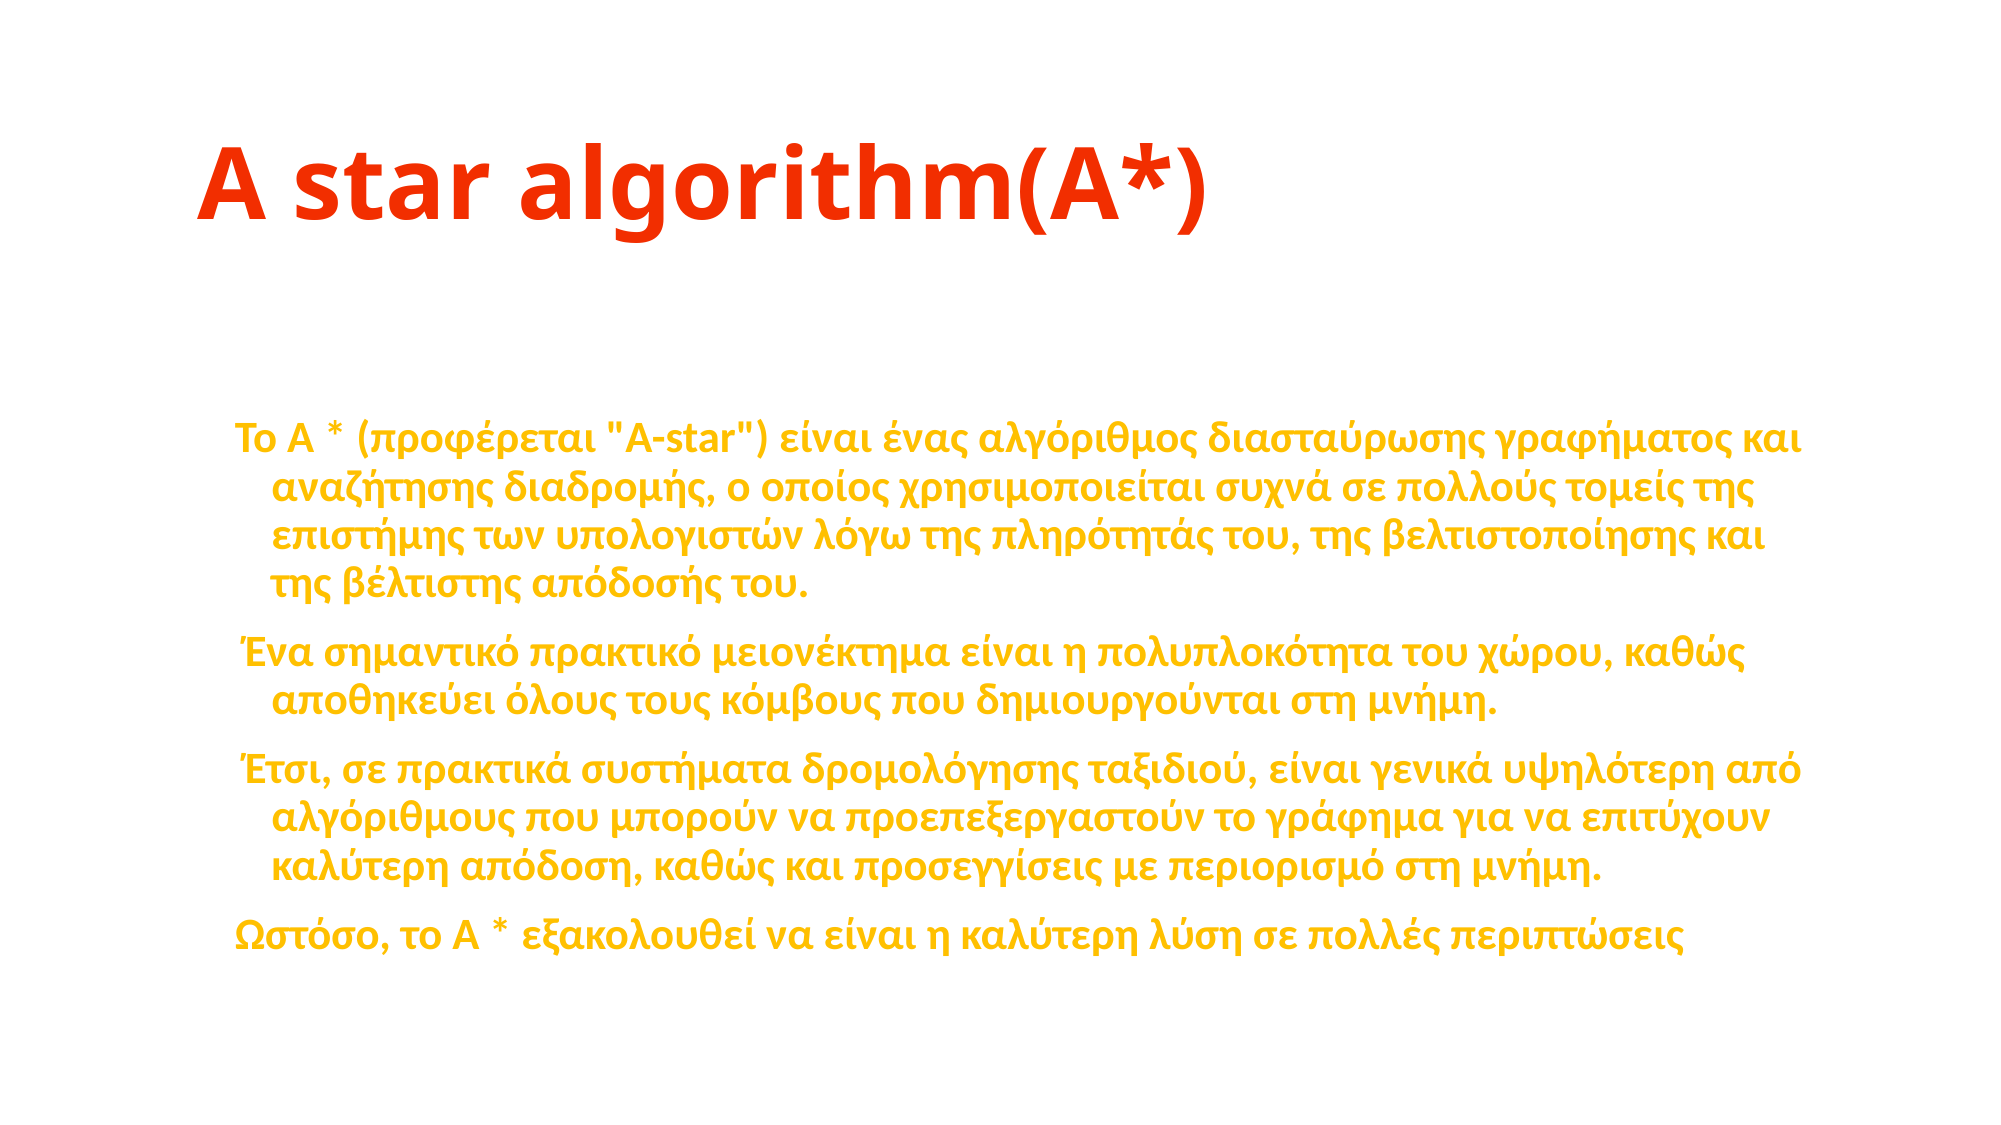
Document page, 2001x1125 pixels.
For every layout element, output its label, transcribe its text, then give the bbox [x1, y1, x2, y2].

list Το A * (προφέρεται "A-star") είναι ένας αλγόριθμος διασταύρωσης γραφήματος και αναζήτησης διαδρομής, ο οποίος χρησιμοποιείται συχνά σε πολλούς τομείς της επιστήμης των υπολογιστών λόγω της πληρότητάς του, της βελτιστοποίησης και της βέλτιστης απόδοσής του. Ένα σημαντικό πρακτικό μειονέκτημα είναι η πολυπλοκότητα του χώρου, καθώς αποθηκεύει όλους τους κόμβους που δημιουργούνται στη μνήμη. Έτσι, σε πρακτικά συστήματα δρομολόγησης ταξιδιού, είναι γενικά υψηλότερη από αλγόριθμους που μπορούν να προεπεξεργαστούν το γράφημα για να επιτύχουν καλύτερη απόδοση, καθώς και προσεγγίσεις με περιορισμό στη μνήμη. Ωστόσο, το A * εξακολουθεί να είναι η καλύτερη λύση σε πολλές περιπτώσεις [183, 406, 1852, 1013]
title A star algorithm(A*) [183, 90, 1852, 284]
